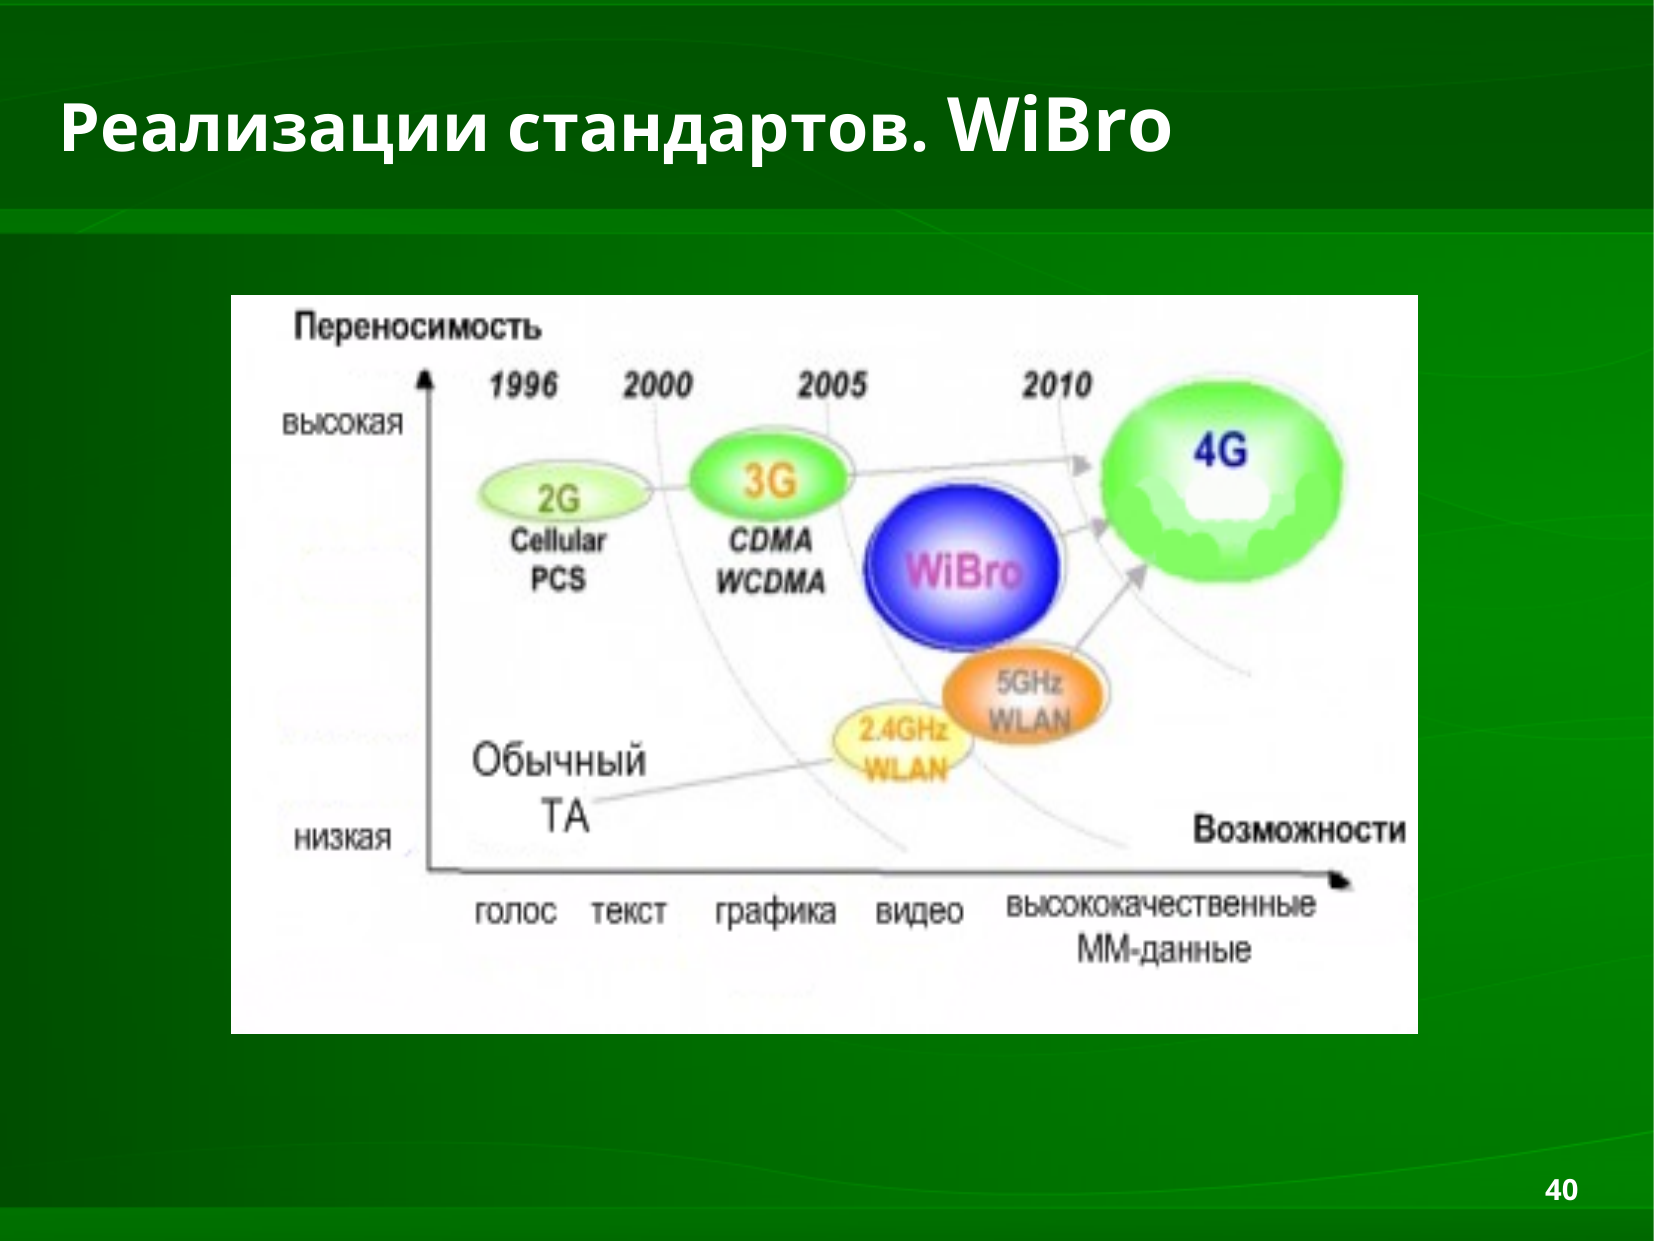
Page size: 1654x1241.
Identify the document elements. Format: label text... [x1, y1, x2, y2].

title Реализации стандартов. WiBro [23, 8, 1625, 237]
picture [0, 0, 1654, 1241]
